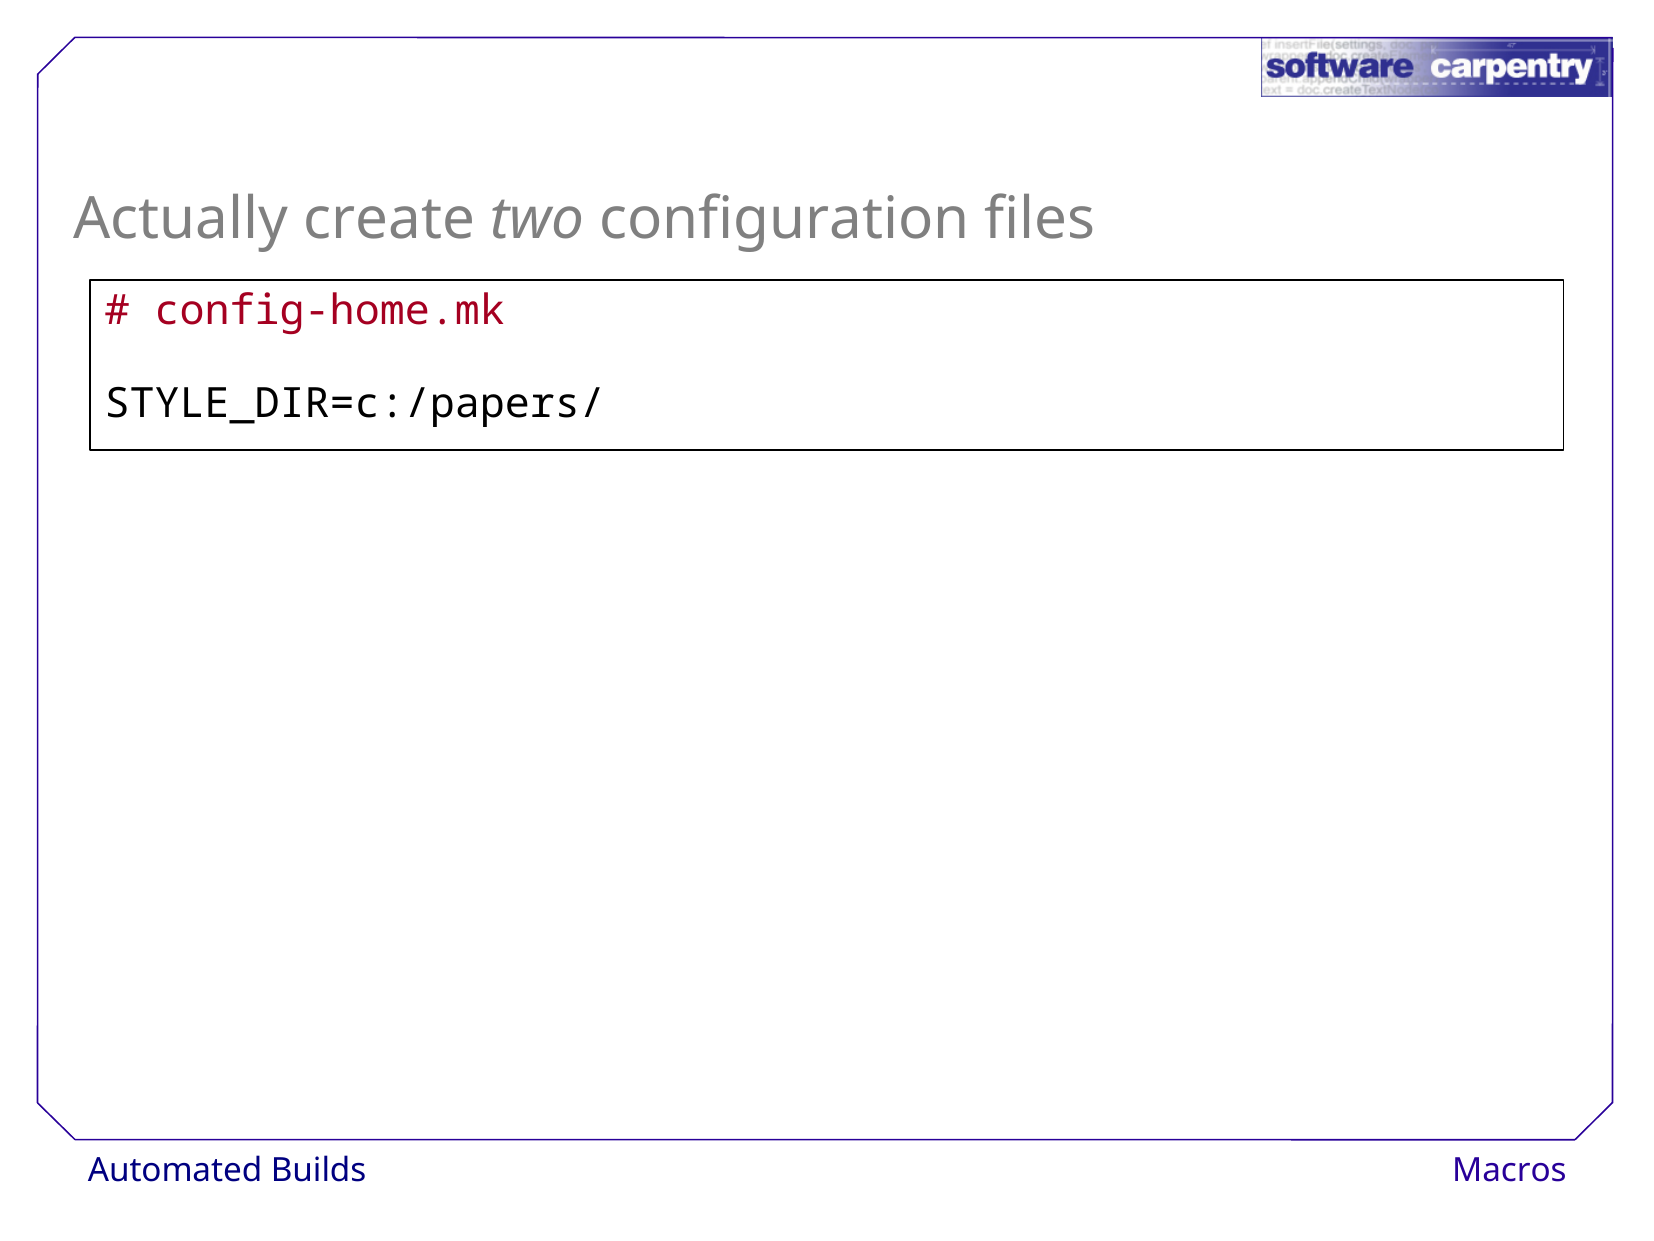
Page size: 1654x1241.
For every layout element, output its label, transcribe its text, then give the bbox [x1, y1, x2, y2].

text_box Actually create two configuration files [58, 138, 1261, 259]
text_box # config-home.mk STYLE_DIR=c:/papers/ [89, 279, 1564, 451]
picture [1261, 39, 1613, 97]
